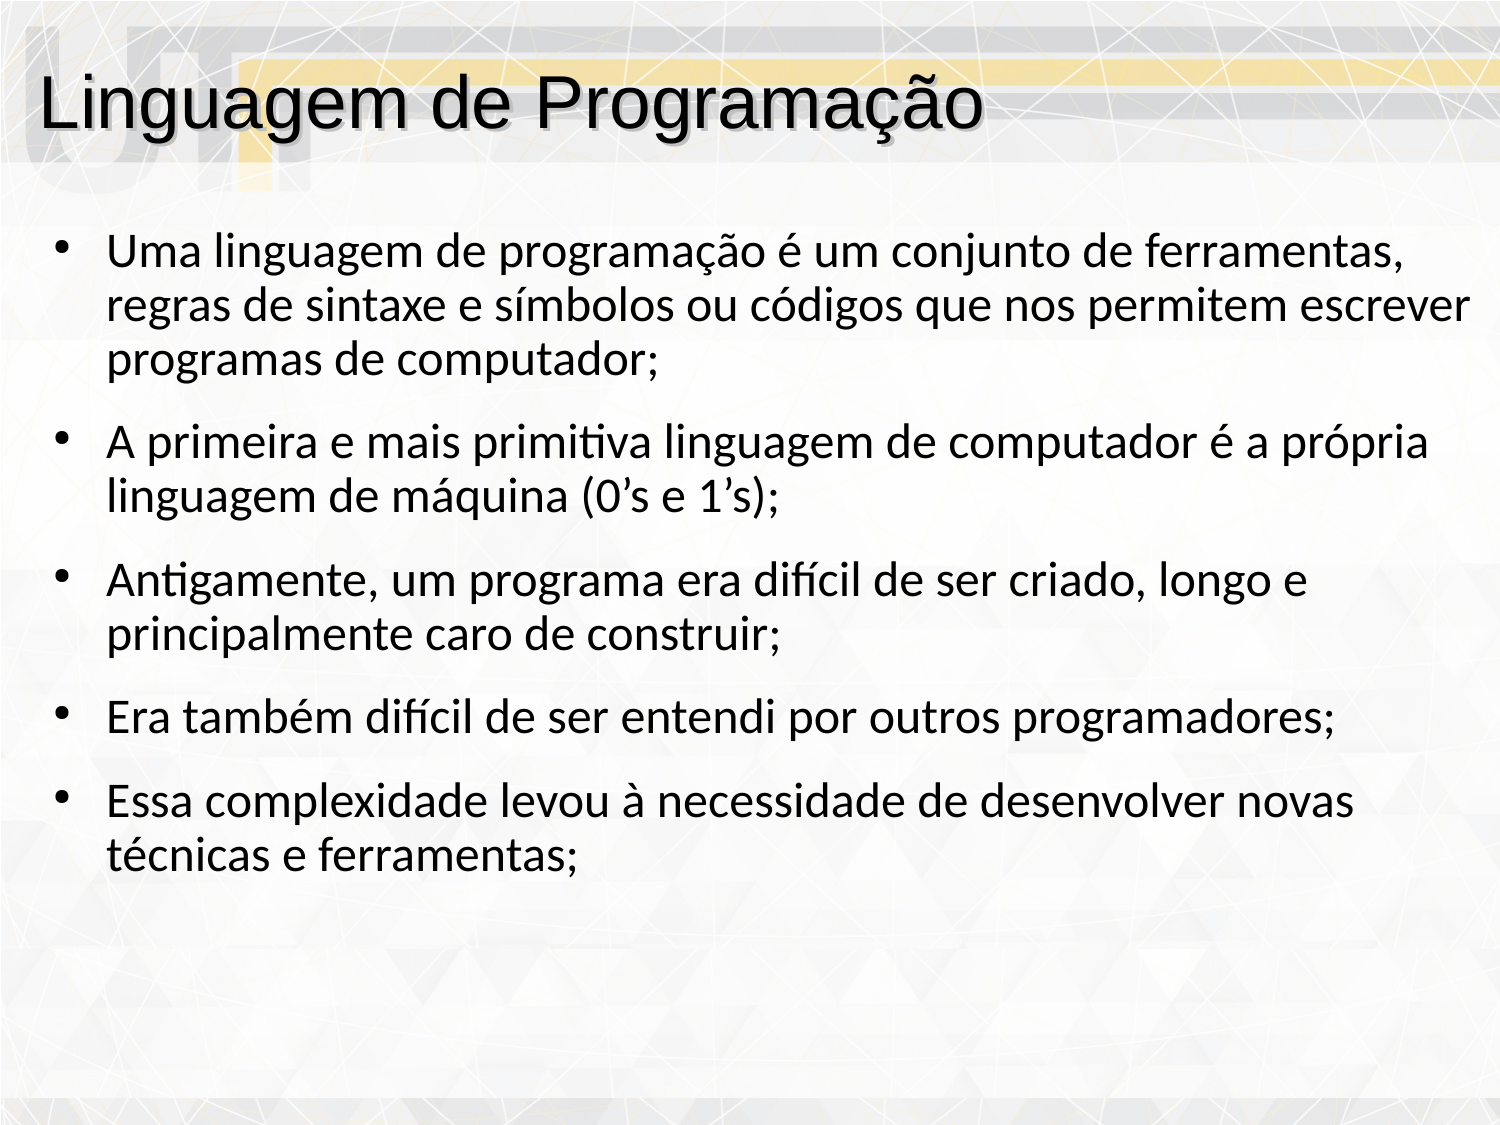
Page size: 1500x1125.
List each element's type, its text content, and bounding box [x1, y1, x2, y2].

list Uma linguagem de programação é um conjunto de ferramentas, regras de sintaxe e símbolos ou códigos que nos permitem escrever programas de computador; A primeira e mais primitiva linguagem de computador é a própria linguagem de máquina (0’s e 1’s); Antigamente, um programa era difícil de ser criado, longo e principalmente caro de construir; Era também difícil de ser entendi por outros programadores; Essa complexidade levou à necessidade de desenvolver novas técnicas e ferramentas; [35, 224, 1477, 1087]
title Linguagem de Programação [23, 18, 1489, 178]
